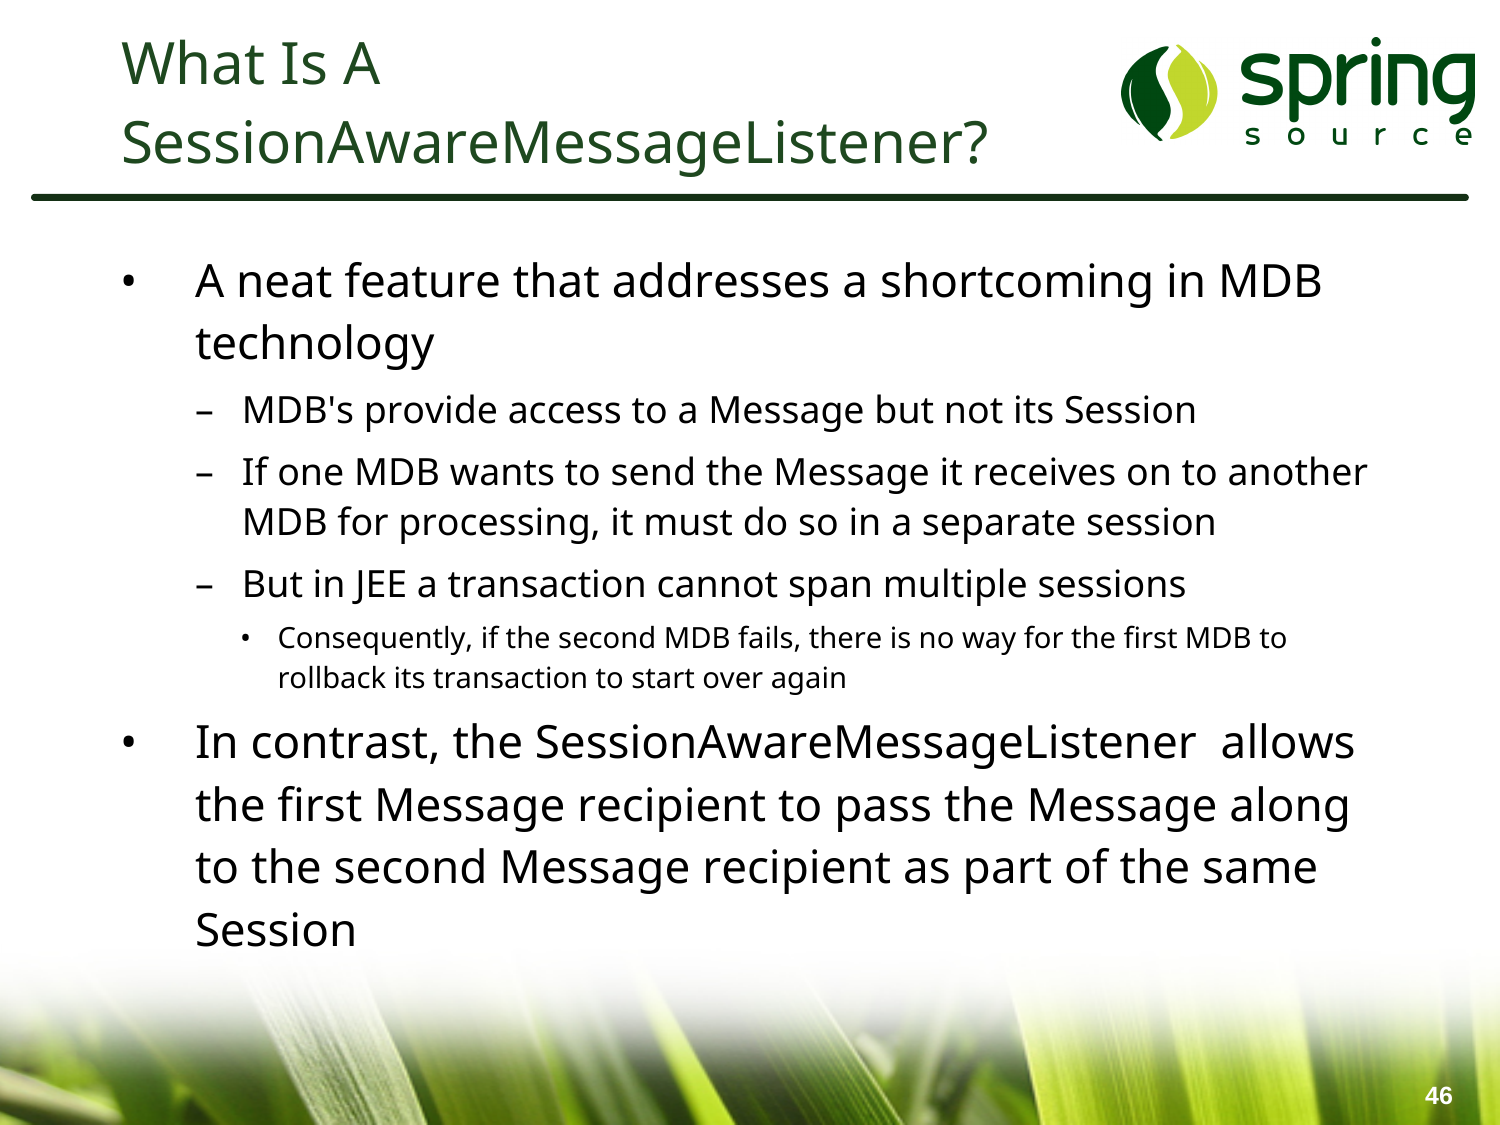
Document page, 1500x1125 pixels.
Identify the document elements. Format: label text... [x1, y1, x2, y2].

list A neat feature that addresses a shortcoming in MDB technology MDB's provide access to a Message but not its Session If one MDB wants to send the Message it receives on to another MDB for processing, it must do so in a separate session But in JEE a transaction cannot span multiple sessions Consequently, if the second MDB fails, there is no way for the first MDB to rollback its transaction to start over again In contrast, the SessionAwareMessageListener allows the first Message recipient to pass the Message along to the second Message recipient as part of the same Session [105, 240, 1396, 976]
picture [0, 944, 1500, 1125]
picture [1139, 37, 1475, 145]
title What Is A SessionAwareMessageListener? [106, 15, 1139, 178]
